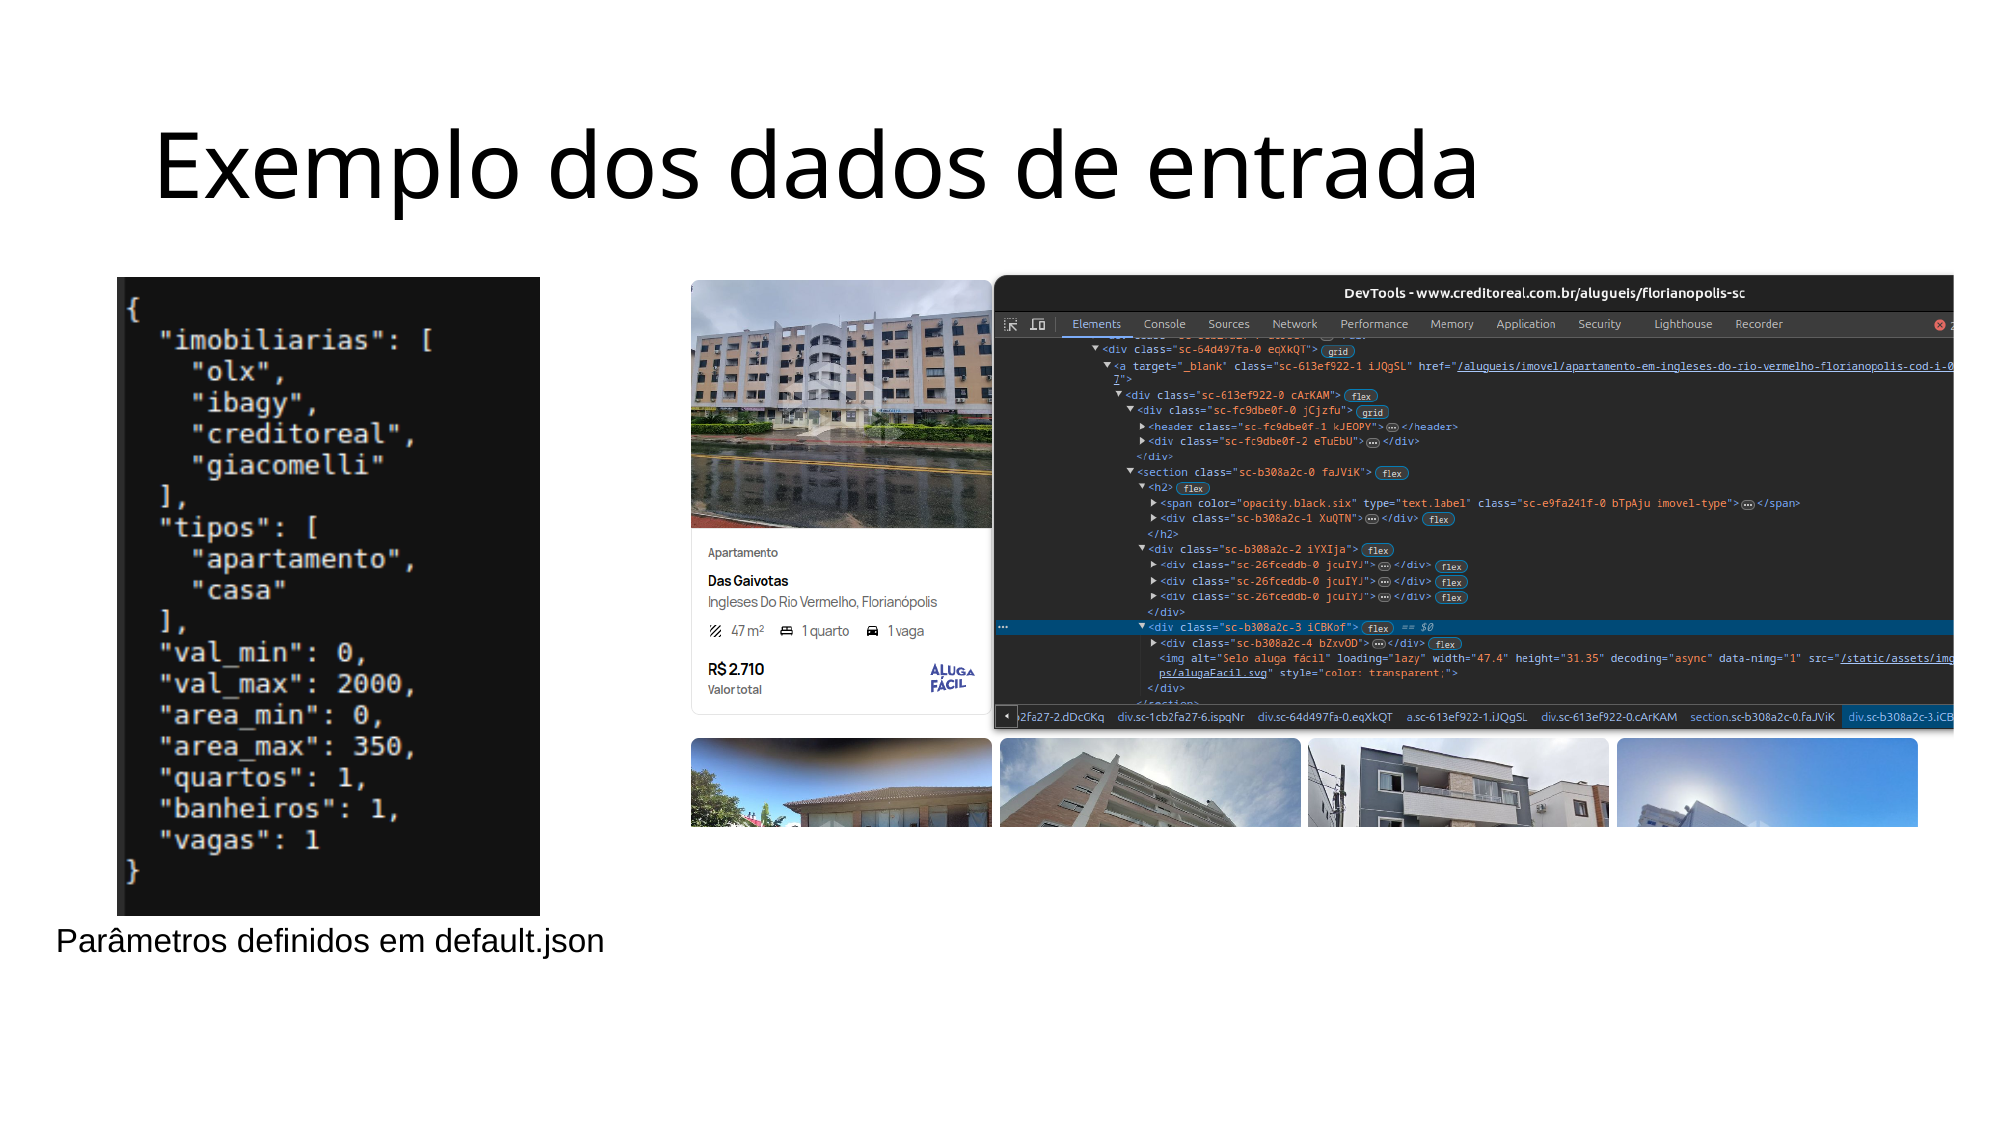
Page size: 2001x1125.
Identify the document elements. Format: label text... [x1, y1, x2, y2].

picture [679, 265, 1954, 827]
text_box Parâmetros definidos em default.json [35, 915, 626, 1015]
text_box Exemplo dos dados de entrada [137, 59, 1863, 278]
picture [117, 277, 540, 915]
